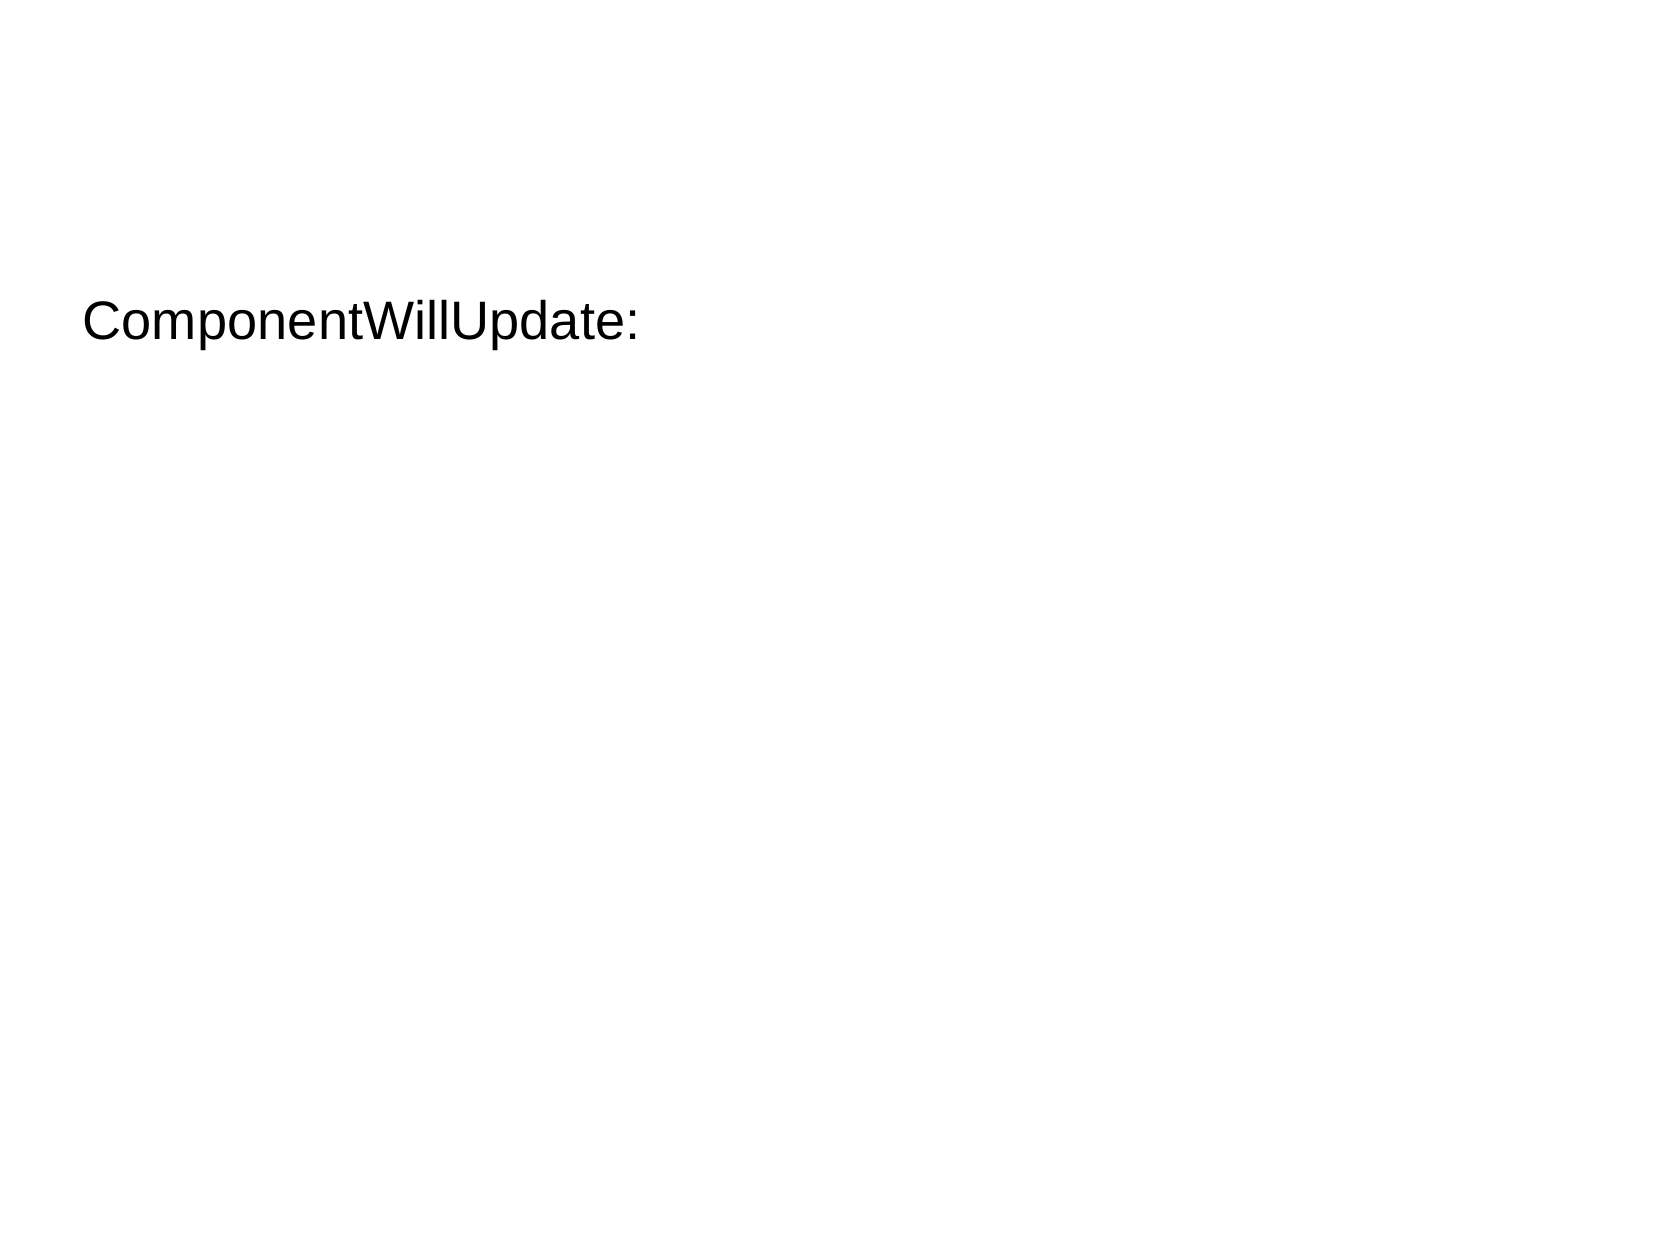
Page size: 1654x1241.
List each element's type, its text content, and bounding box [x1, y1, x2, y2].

list ComponentWillUpdate: [82, 290, 1571, 1010]
